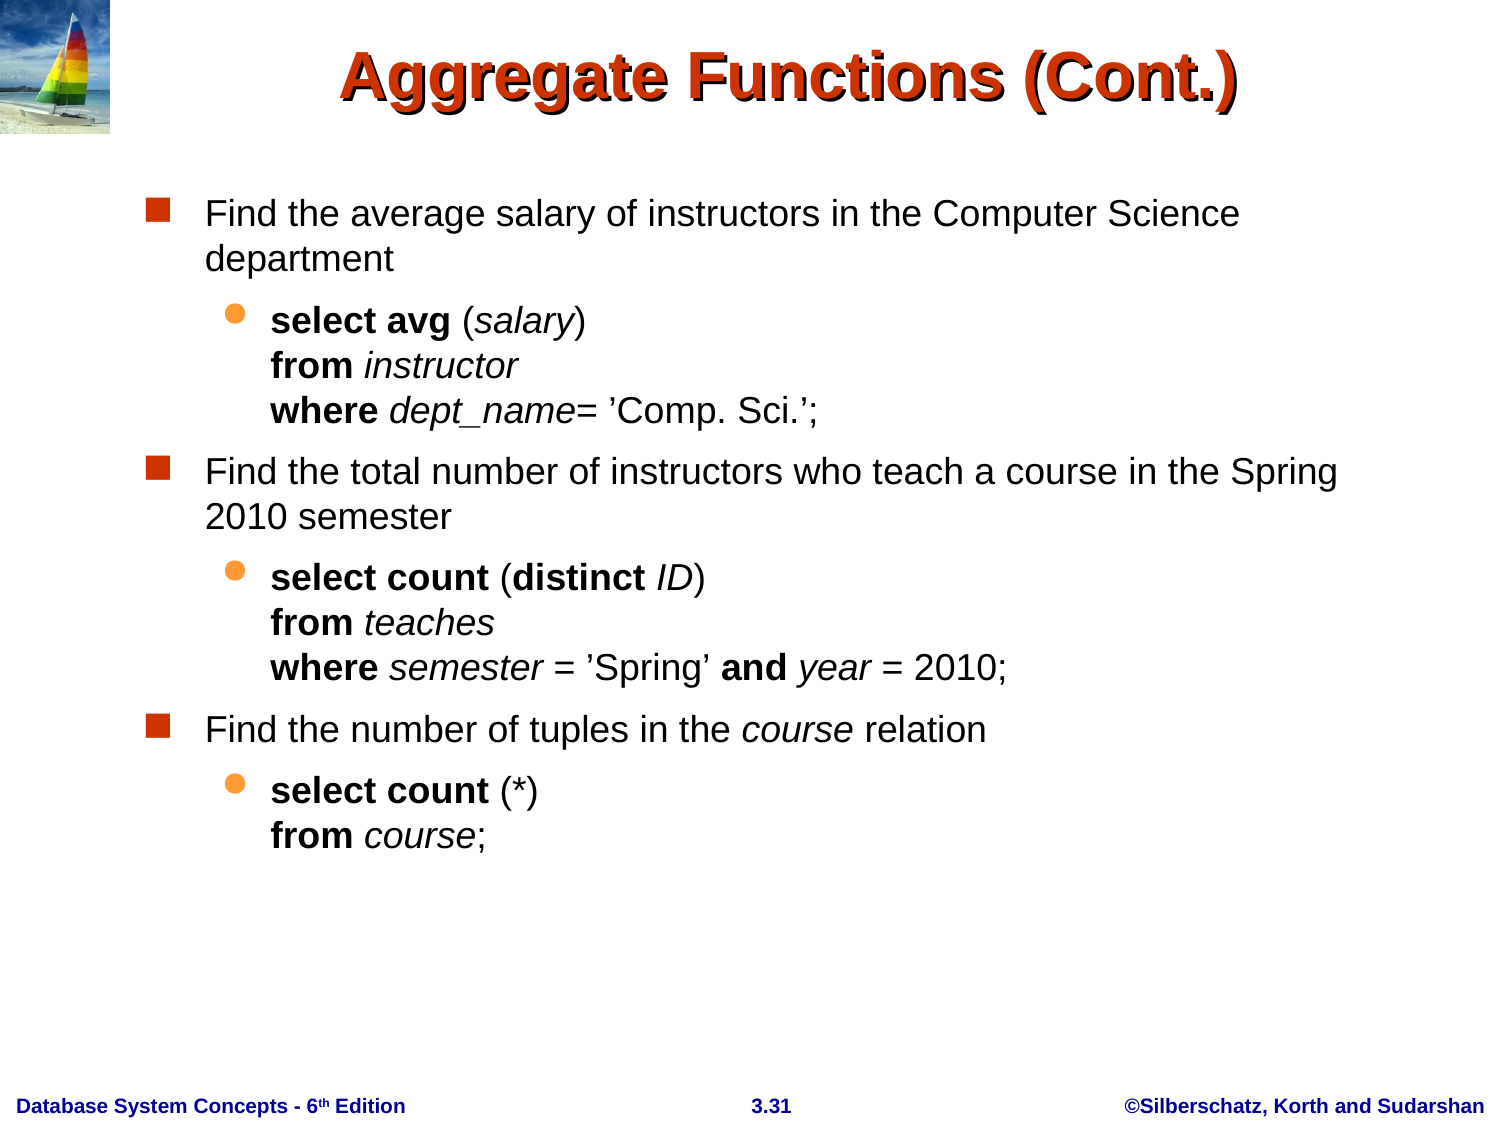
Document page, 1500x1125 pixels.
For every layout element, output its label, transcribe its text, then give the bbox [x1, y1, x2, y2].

picture [0, 0, 110, 134]
list Find the average salary of instructors in the Computer Science department select avg (salary) from instructor where dept_name= ’Comp. Sci.’; Find the total number of instructors who teach a course in the Spring 2010 semester select count (distinct ID) from teaches where semester = ’Spring’ and year = 2010; Find the number of tuples in the course relation select count (*) from course; [133, 181, 1421, 1044]
title Aggregate Functions (Cont.) [125, 19, 1451, 120]
